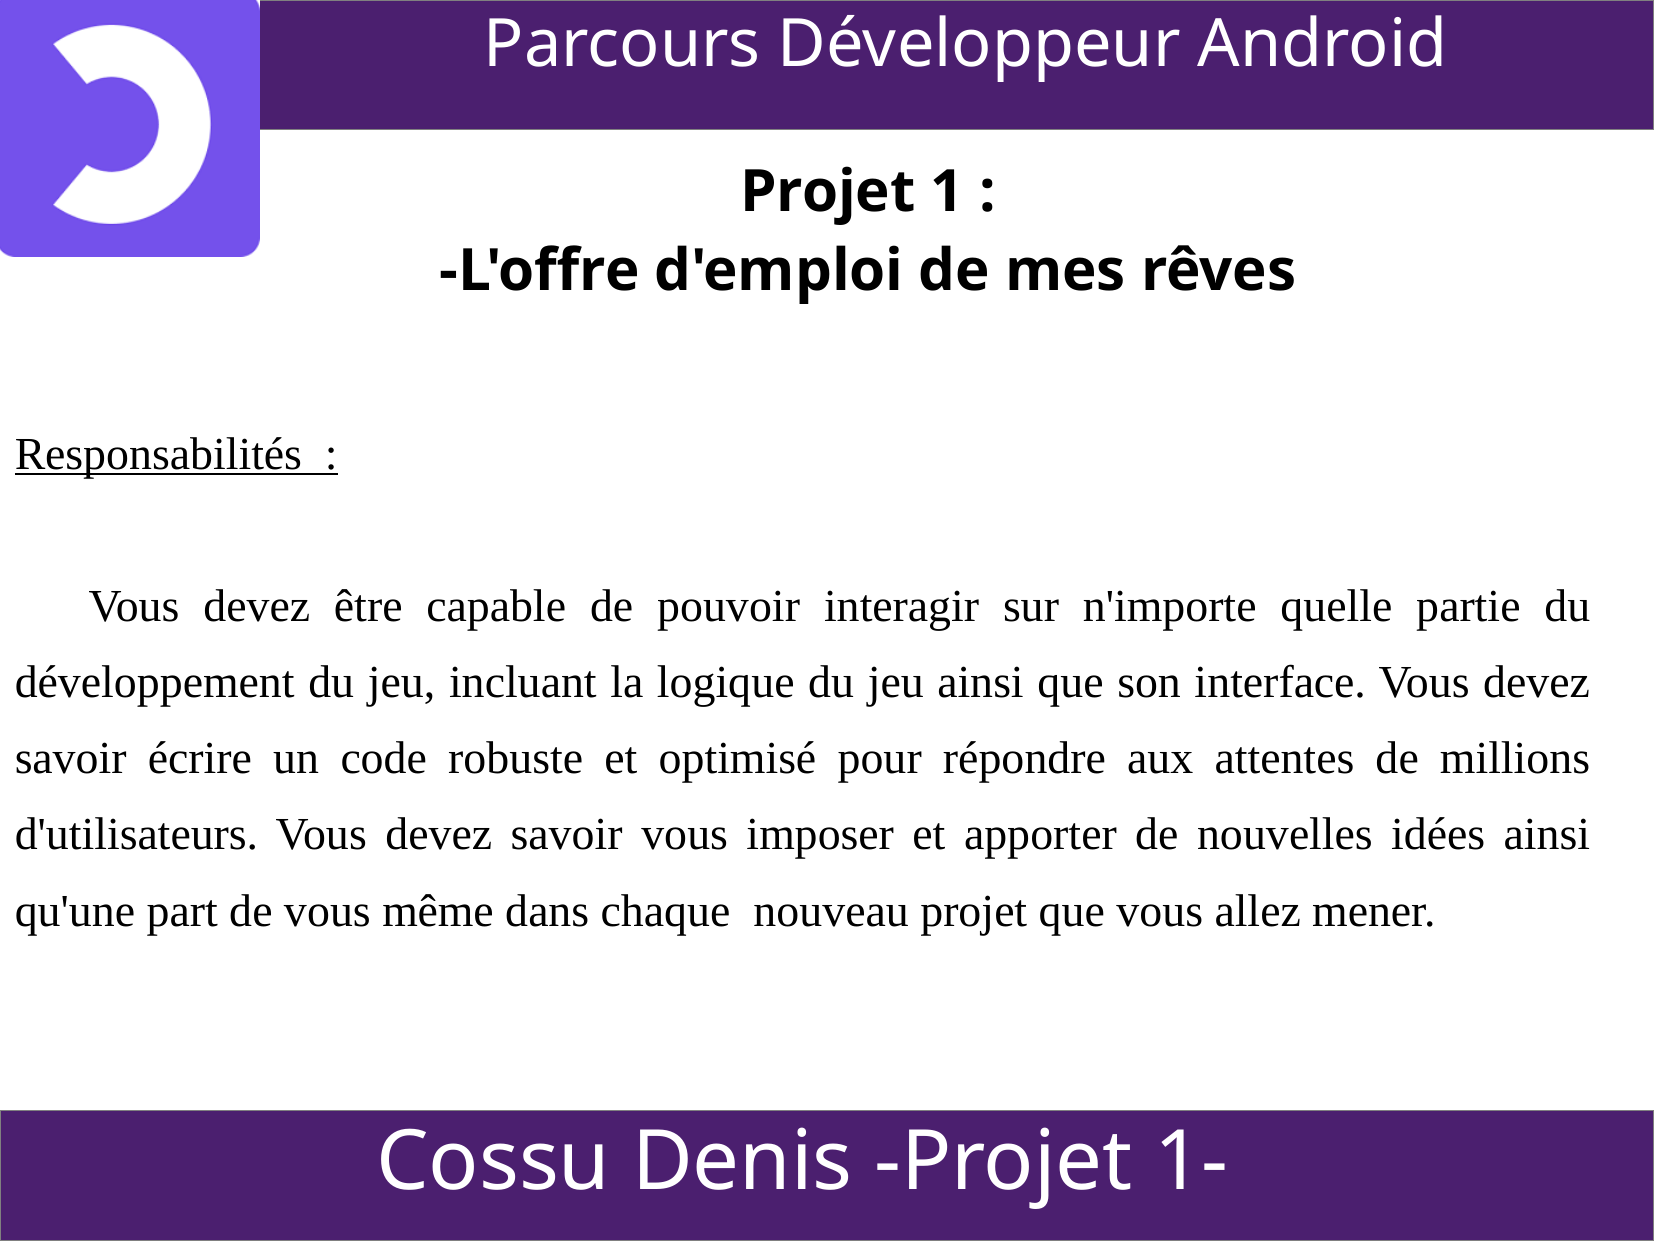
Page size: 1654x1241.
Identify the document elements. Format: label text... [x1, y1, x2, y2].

text_box Responsabilités : Vous devez être capable de pouvoir interagir sur n'importe quelle partie du développement du jeu, incluant la logique du jeu ainsi que son interface. Vous devez savoir écrire un code robuste et optimisé pour répondre aux attentes de millions d'utilisateurs. Vous devez savoir vous imposer et apporter de nouvelles idées ainsi qu'une part de vous même dans chaque nouveau projet que vous allez mener. [0, 396, 1607, 1045]
text_box Projet 1 : -L'offre d'emploi de mes rêves [366, 141, 1371, 396]
picture [0, 0, 260, 257]
